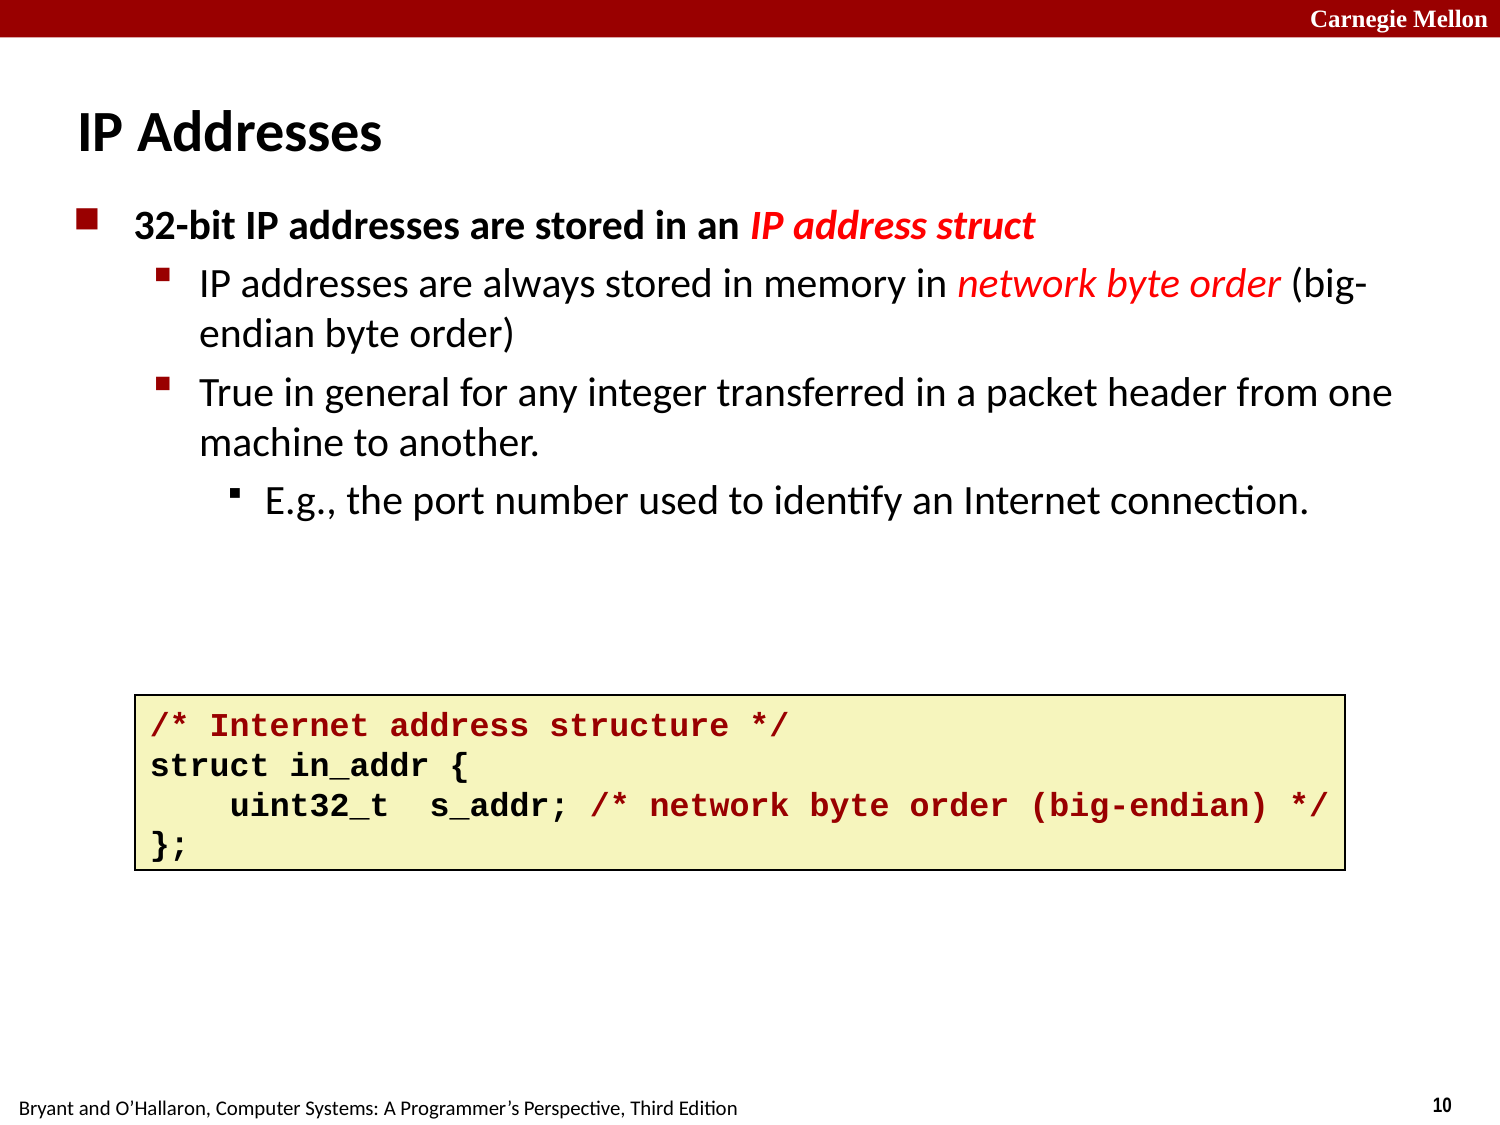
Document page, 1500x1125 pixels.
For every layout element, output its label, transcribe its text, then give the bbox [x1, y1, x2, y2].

text_box /* Internet address structure */ struct in_addr { uint32_t s_addr; /* network byte order (big-endian) */ }; [134, 695, 1345, 870]
list 32-bit IP addresses are stored in an IP address struct IP addresses are always stored in memory in network byte order (big-endian byte order) True in general for any integer transferred in a packet header from one machine to another. E.g., the port number used to identify an Internet connection. [62, 190, 1421, 541]
title IP Addresses [62, 80, 1043, 175]
